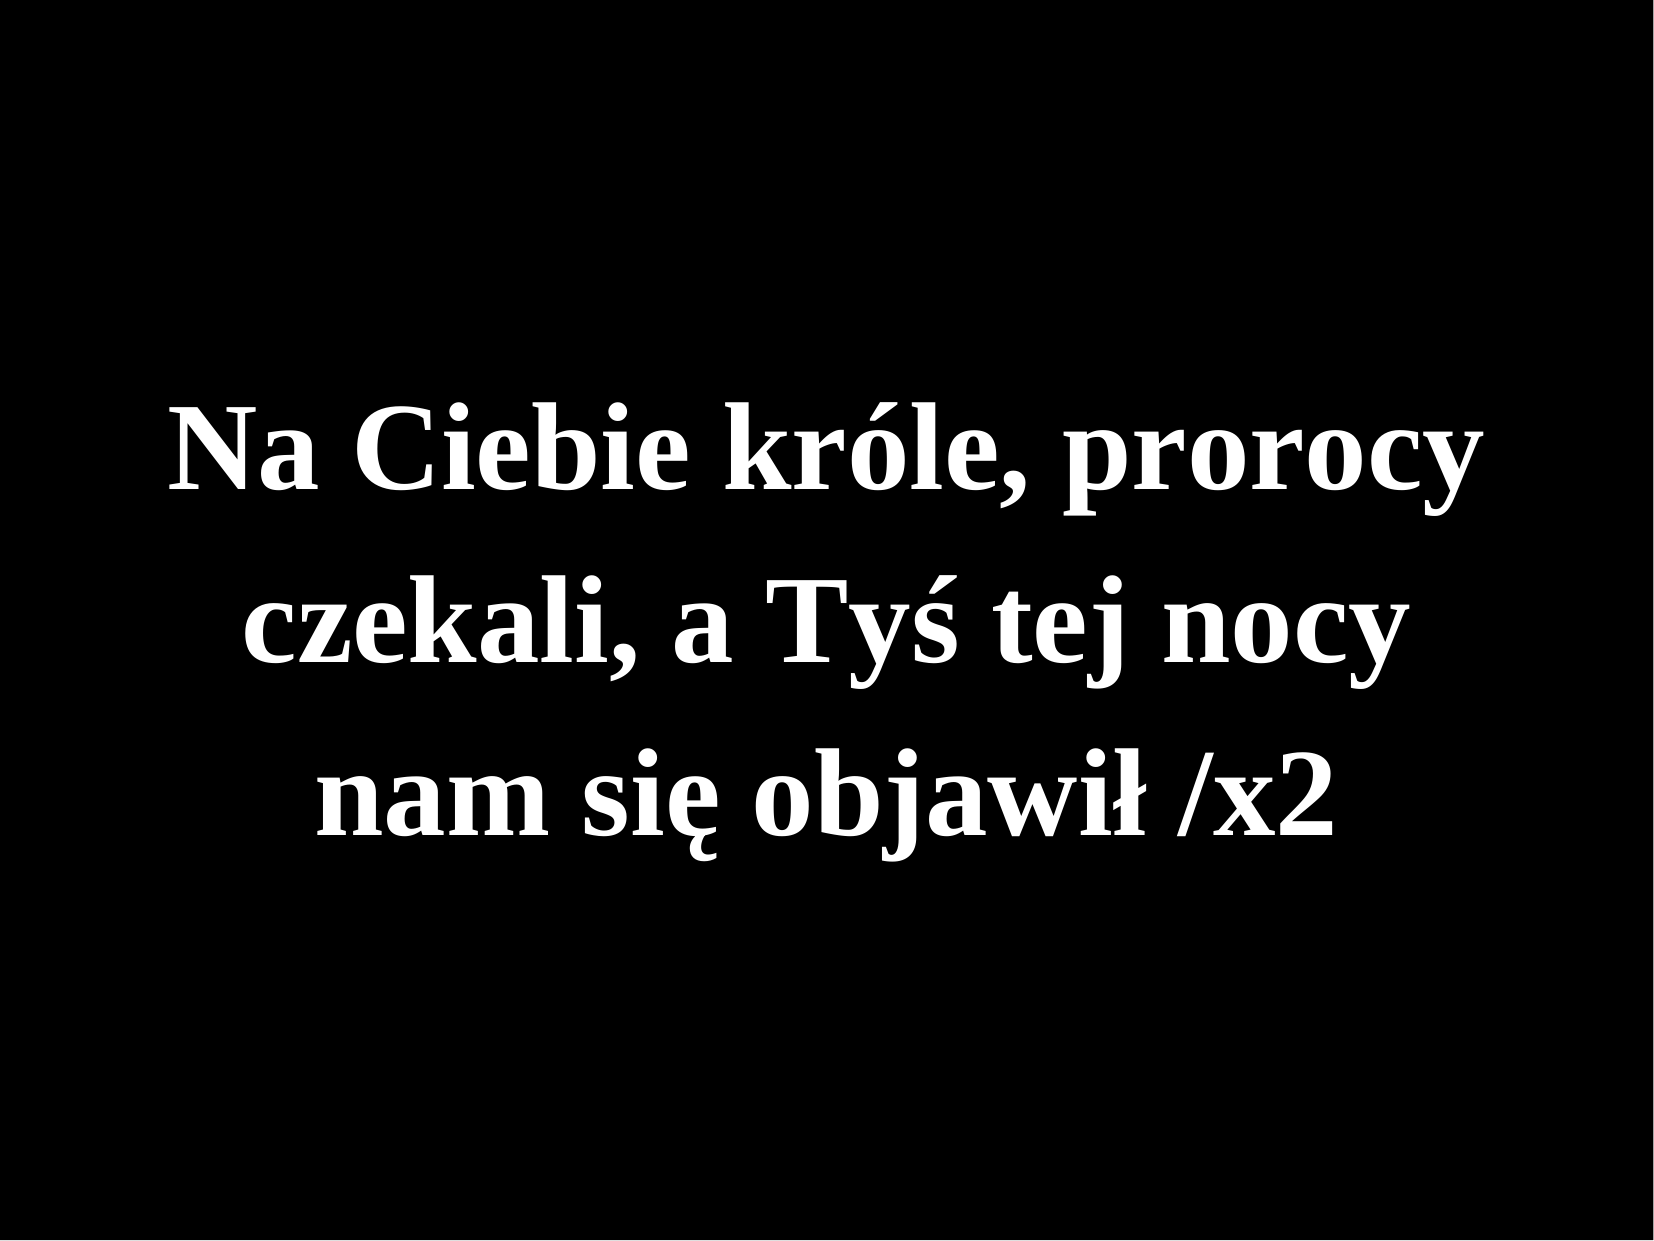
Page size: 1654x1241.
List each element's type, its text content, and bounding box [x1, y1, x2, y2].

title Na Ciebie króle, prorocy ppp czekali, a Tyś tej nocy ppp nam się objawił /x2 [0, 0, 1654, 1241]
